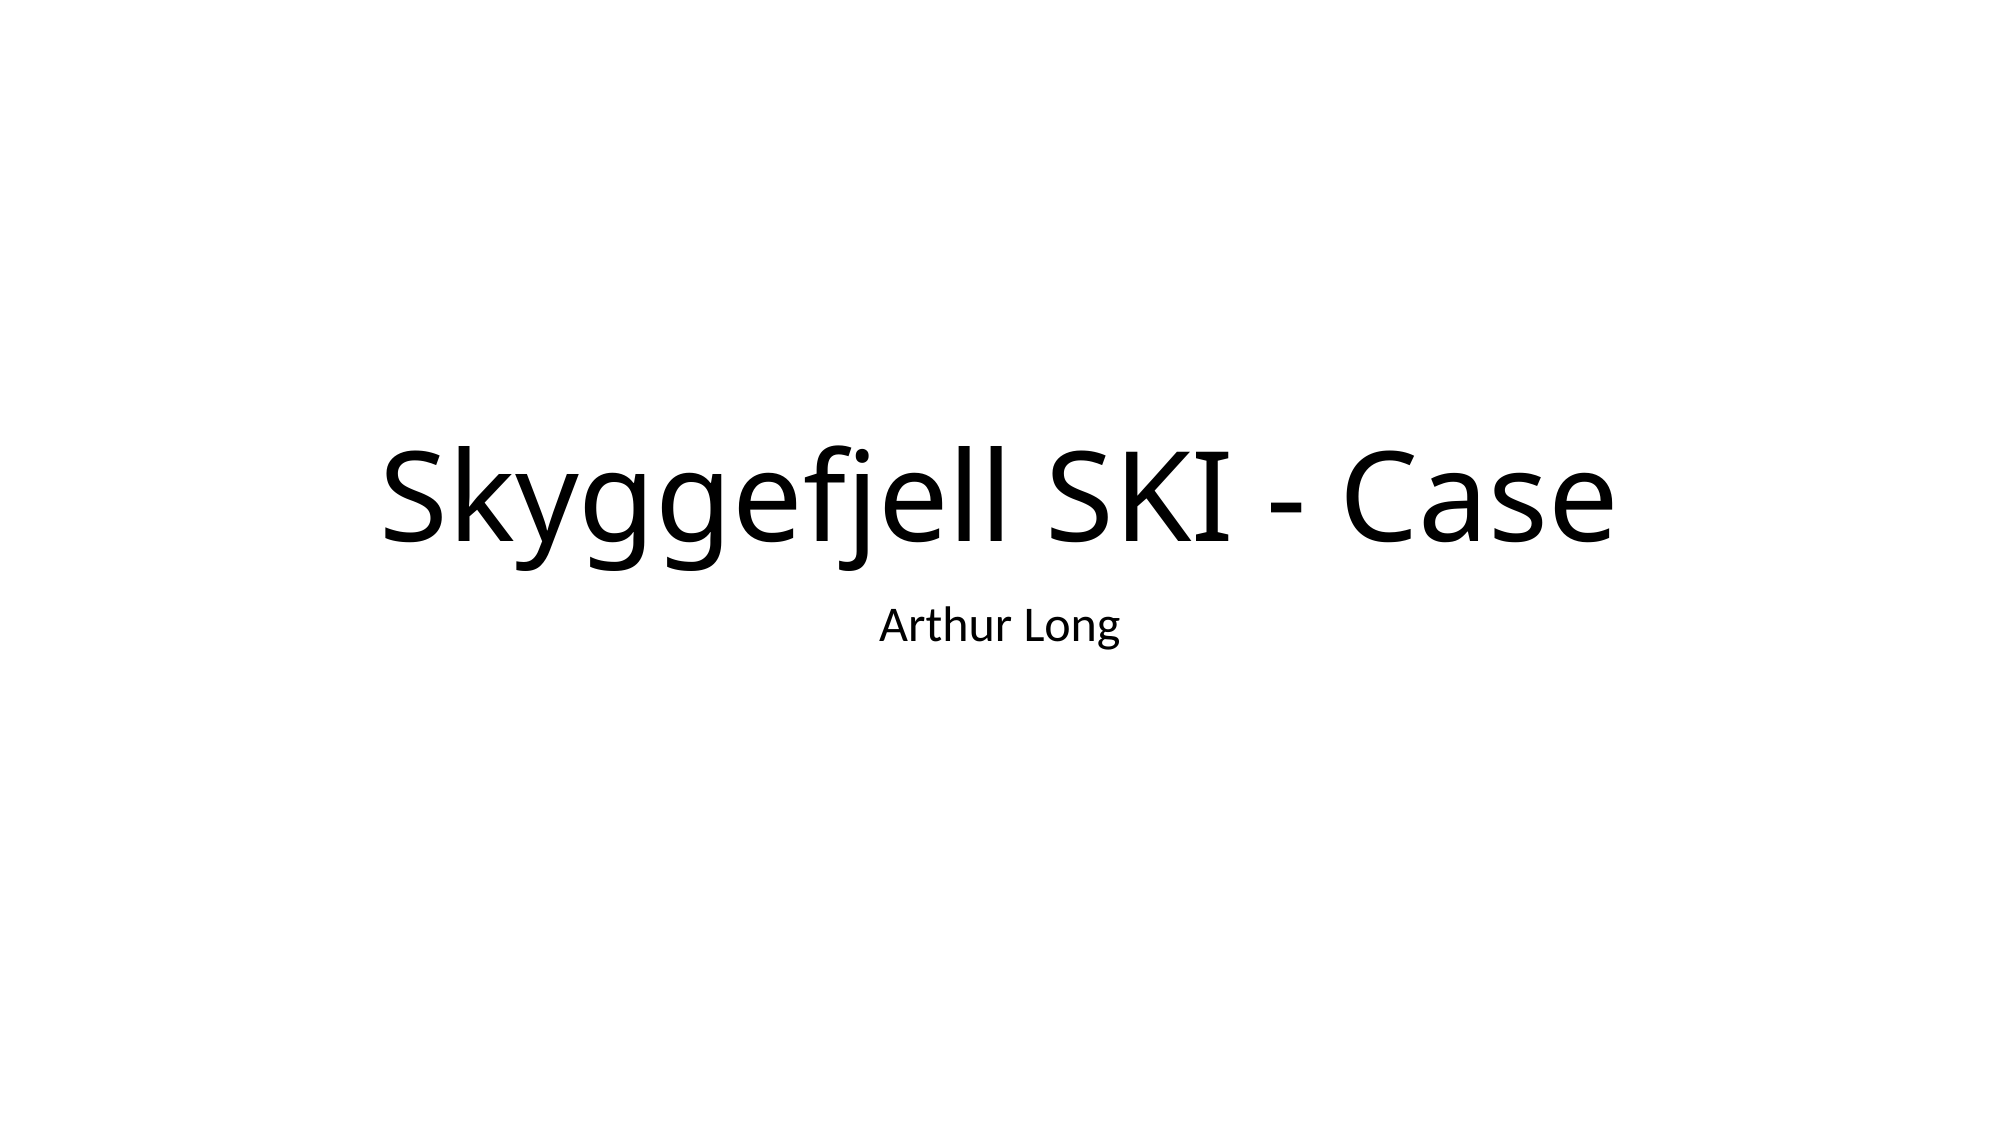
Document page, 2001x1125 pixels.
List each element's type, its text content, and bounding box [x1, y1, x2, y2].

subtitle Arthur Long [249, 590, 1750, 863]
title Skyggefjell SKI - Case [249, 184, 1750, 576]
